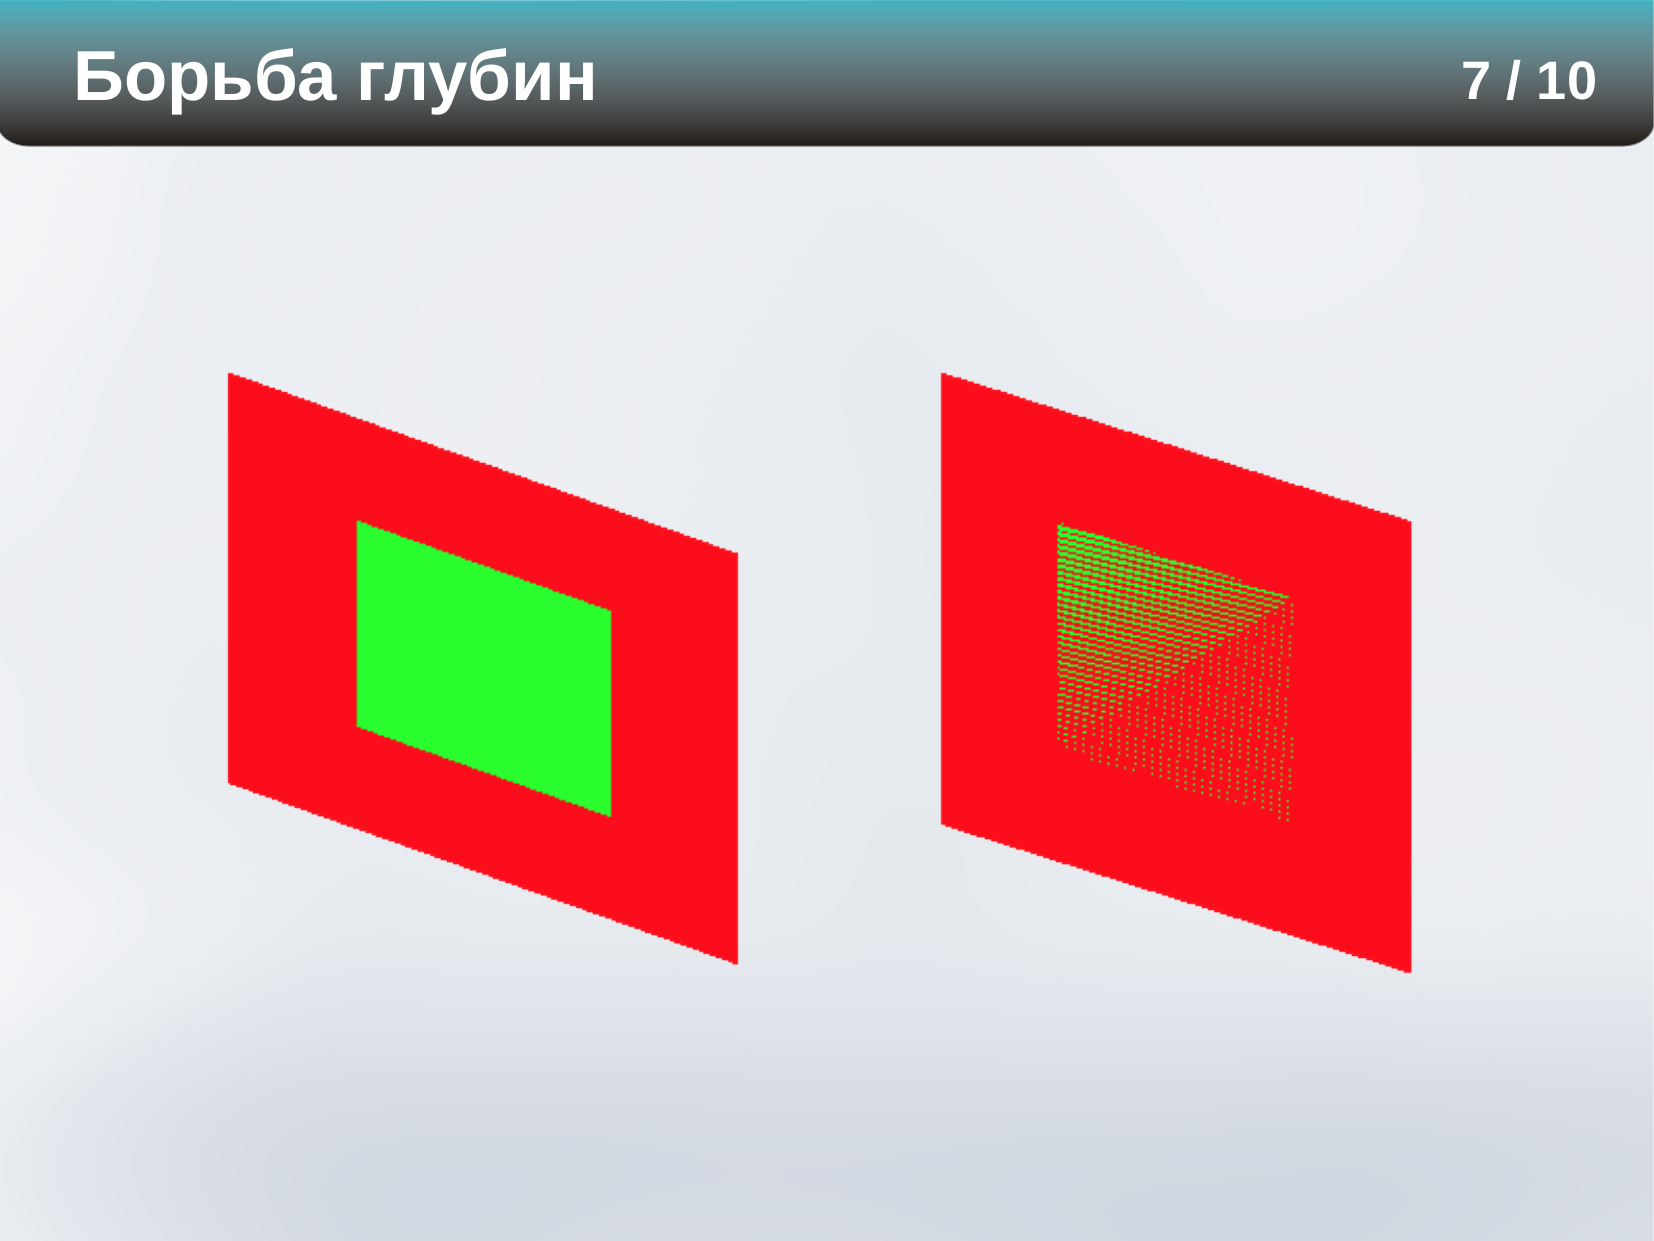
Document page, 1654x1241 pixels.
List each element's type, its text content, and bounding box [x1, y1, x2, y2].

text_box <number> / 10 [1446, 42, 1654, 179]
picture [0, 0, 1654, 1241]
text_box Борьба глубин [59, 29, 1418, 124]
